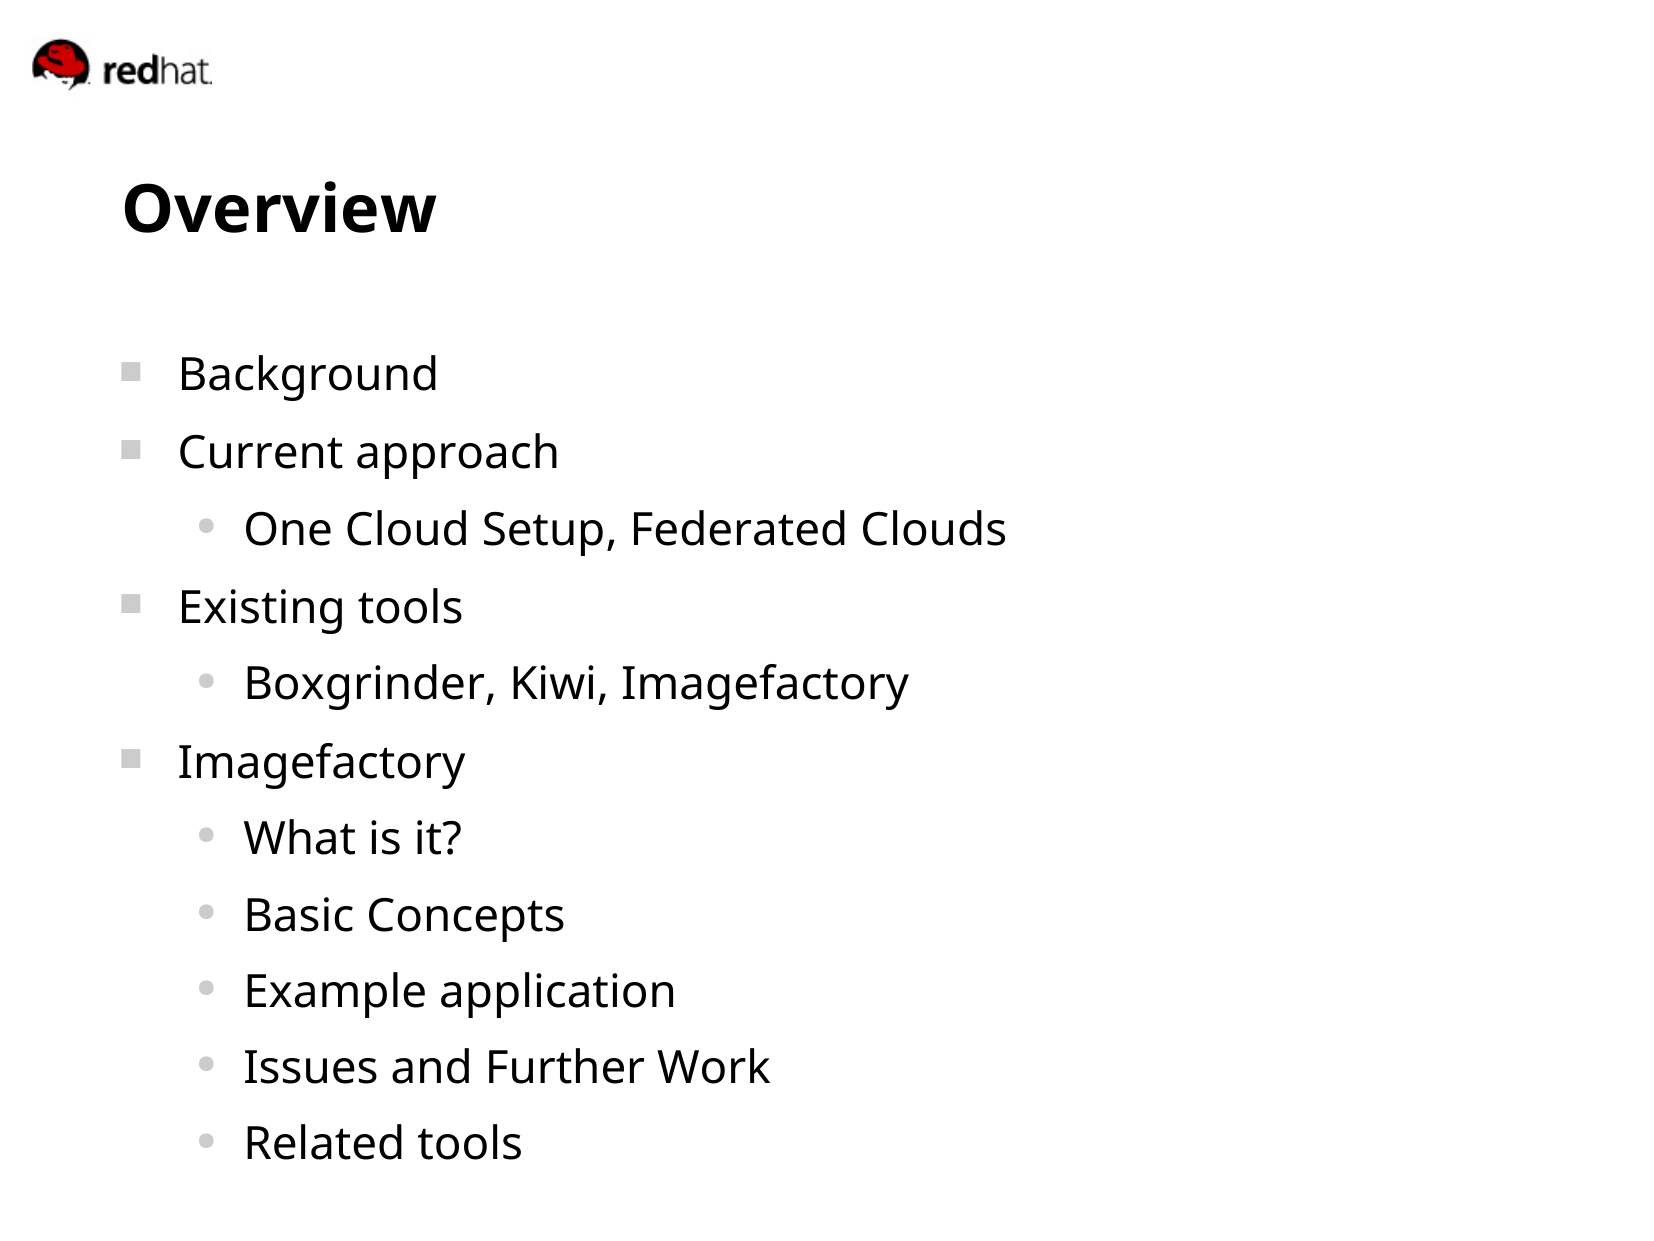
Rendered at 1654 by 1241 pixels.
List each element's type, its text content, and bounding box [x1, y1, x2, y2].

list Background Current approach One Cloud Setup, Federated Clouds Existing tools Boxgrinder, Kiwi, Imagefactory Imagefactory What is it? Basic Concepts Example application Issues and Further Work Related tools [121, 341, 1534, 1123]
picture [31, 37, 212, 98]
title Overview [121, 102, 1534, 310]
